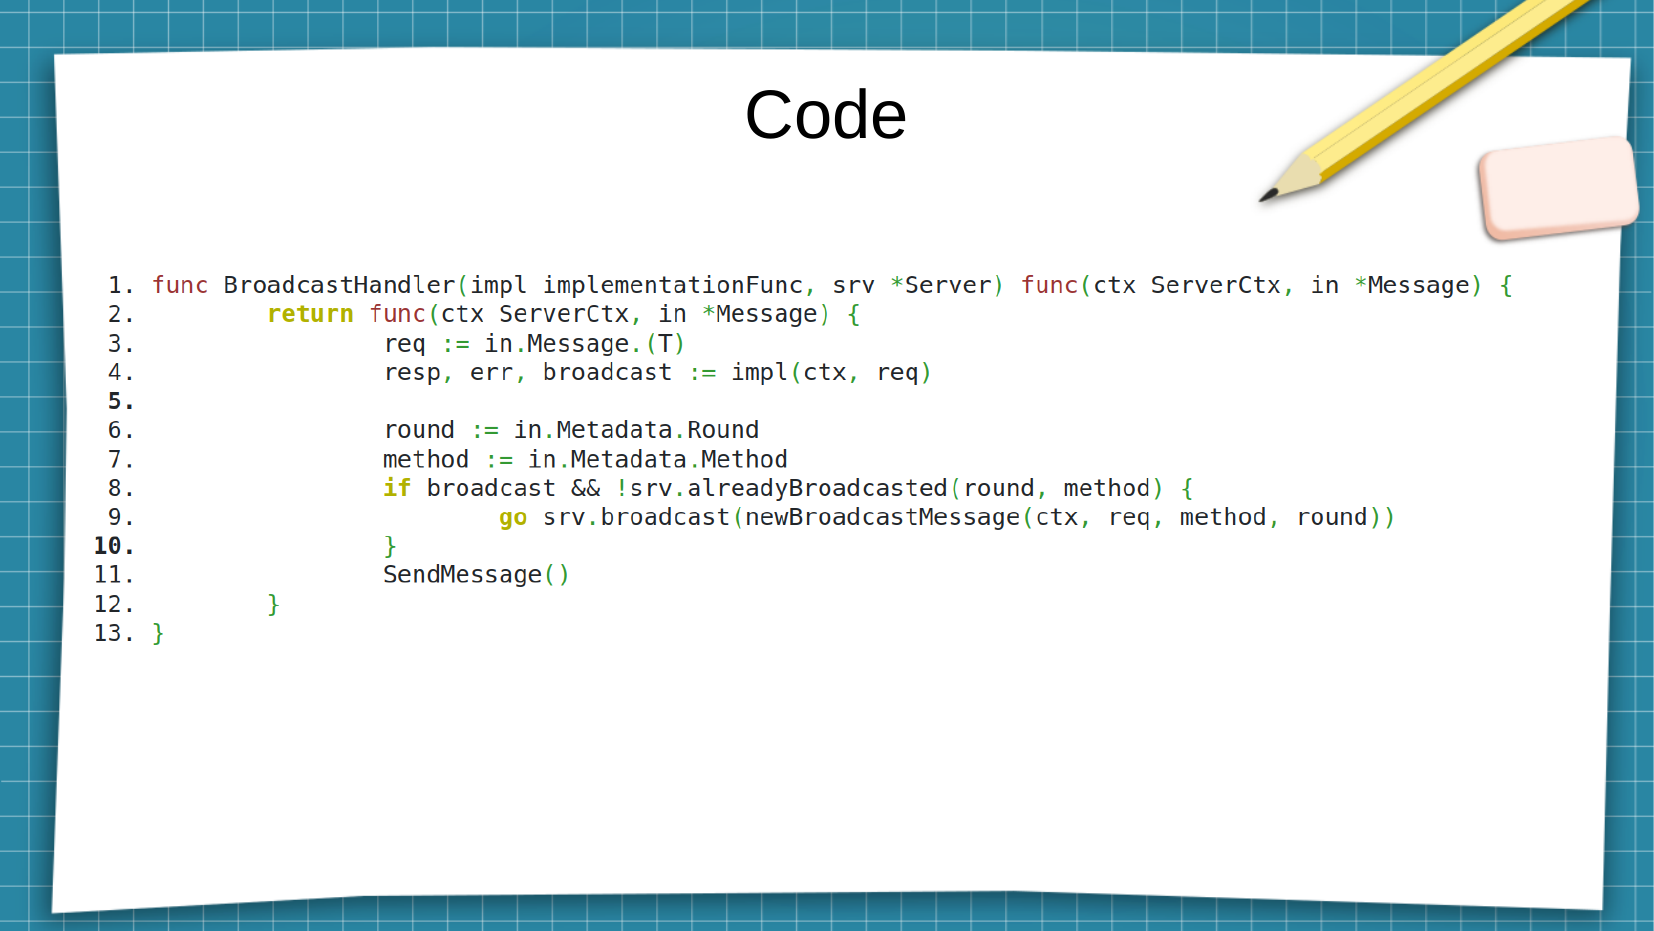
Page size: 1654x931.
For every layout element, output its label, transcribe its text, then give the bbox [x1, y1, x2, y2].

picture [0, 0, 1654, 931]
title Code [82, 37, 1571, 193]
